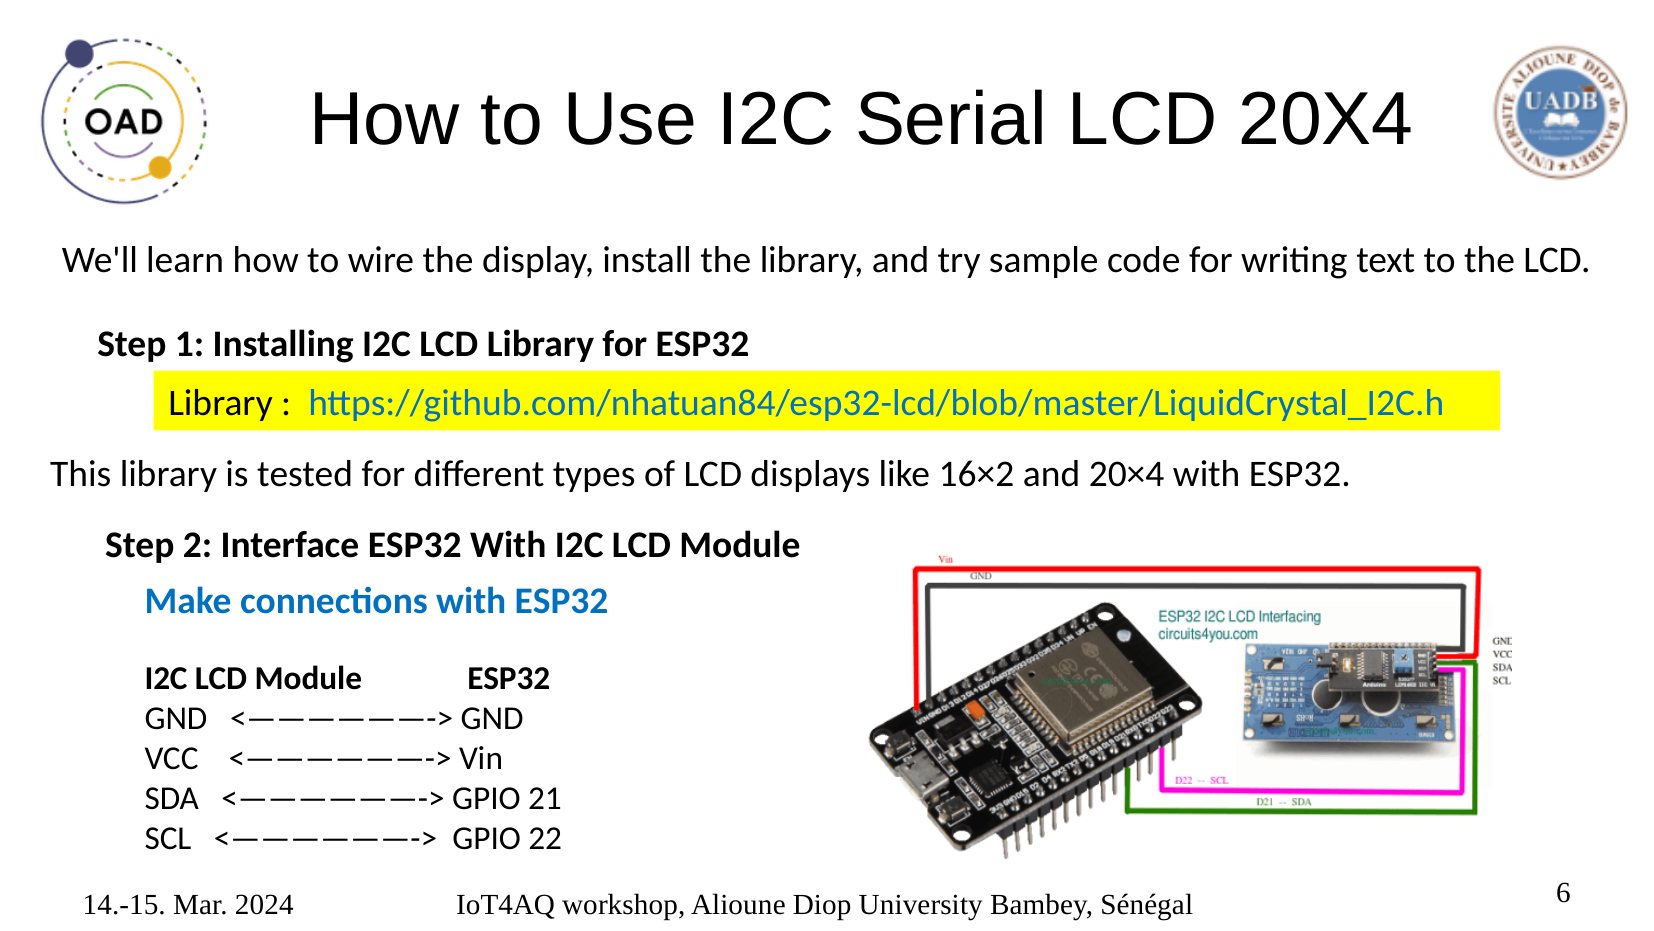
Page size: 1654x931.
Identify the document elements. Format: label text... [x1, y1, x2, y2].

text_box Step 1: Installing I2C LCD Library for ESP32 [82, 311, 1240, 372]
text_box Step 2: Interface ESP32 With I2C LCD Module [90, 512, 817, 573]
slide_number <number> [1312, 873, 1571, 931]
text_box This library is tested for different types of LCD displays like 16×2 and 20×4 with ESP32. [35, 441, 1583, 502]
picture [859, 542, 1512, 867]
slide_number 14.-15. Mar. 2024 [82, 885, 338, 931]
picture [1482, 37, 1641, 188]
text_box We'll learn how to wire the display, install the library, and try sample code for writing text to the LCD. [47, 227, 1630, 288]
title How to Use I2C Serial LCD 20X4 [278, 37, 1446, 193]
footer IoT4AQ workshop, Alioune Diop University Bambey, Sénégal [338, 885, 1312, 931]
picture [0, 24, 242, 225]
text_box Library : https://github.com/nhatuan84/esp32-lcd/blob/master/LiquidCrystal_I2C.h [153, 370, 1501, 431]
text_box Make connections with ESP32 I2C LCD Module ESP32 GND <——————-> GND VCC <——————-> Vin SDA <——————-> GPIO 21 SCL <——————-> GPIO 22 [129, 568, 638, 864]
